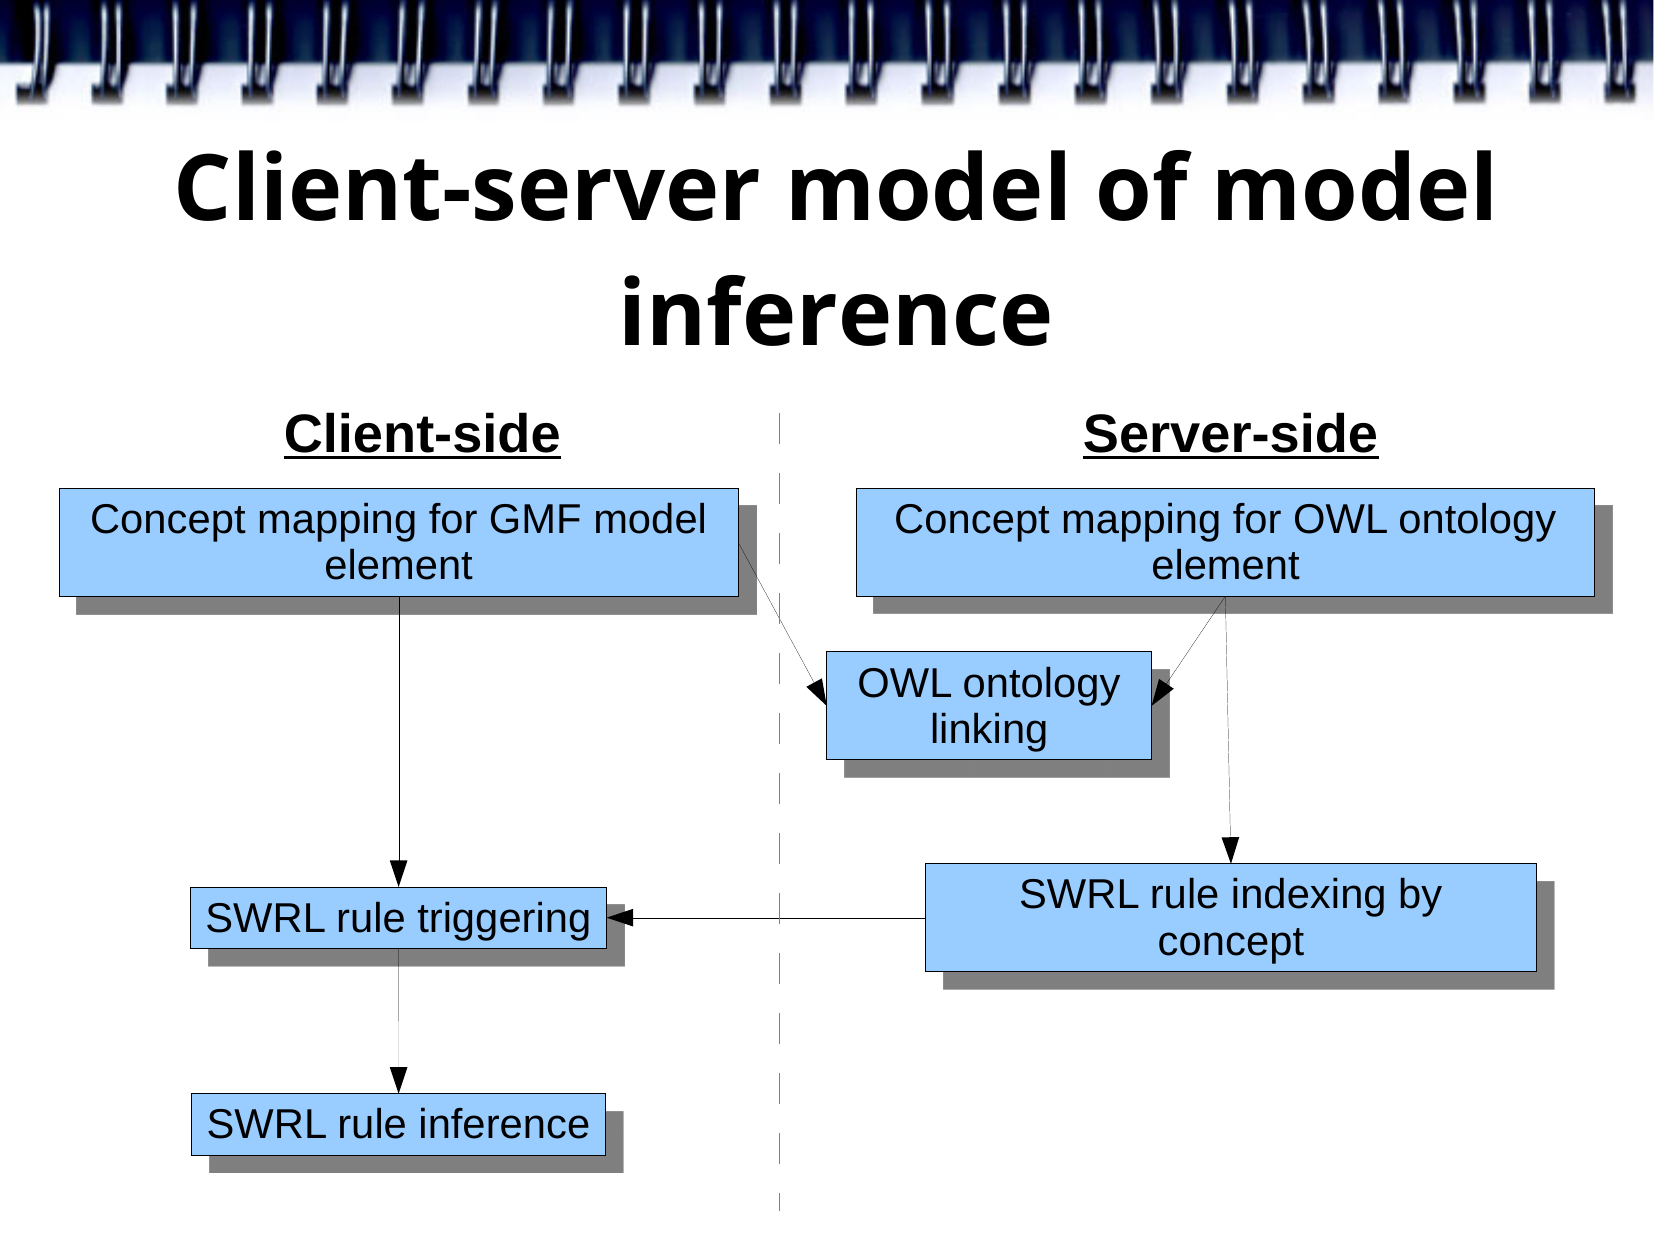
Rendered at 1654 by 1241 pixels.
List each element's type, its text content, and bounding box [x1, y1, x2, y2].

text_box Concept mapping for GMF model element [59, 488, 739, 597]
picture [0, 0, 1654, 121]
text_box OWL ontology linking [826, 651, 1152, 760]
text_box SWRL rule triggering [190, 887, 607, 949]
text_box SWRL rule indexing by concept [925, 863, 1537, 972]
text_box SWRL rule inference [191, 1093, 606, 1156]
title Client-server model of model inference [139, 138, 1535, 357]
text_box Concept mapping for OWL ontology element [856, 488, 1595, 597]
text_box Server-side [1068, 396, 1394, 472]
text_box Client-side [268, 396, 577, 472]
